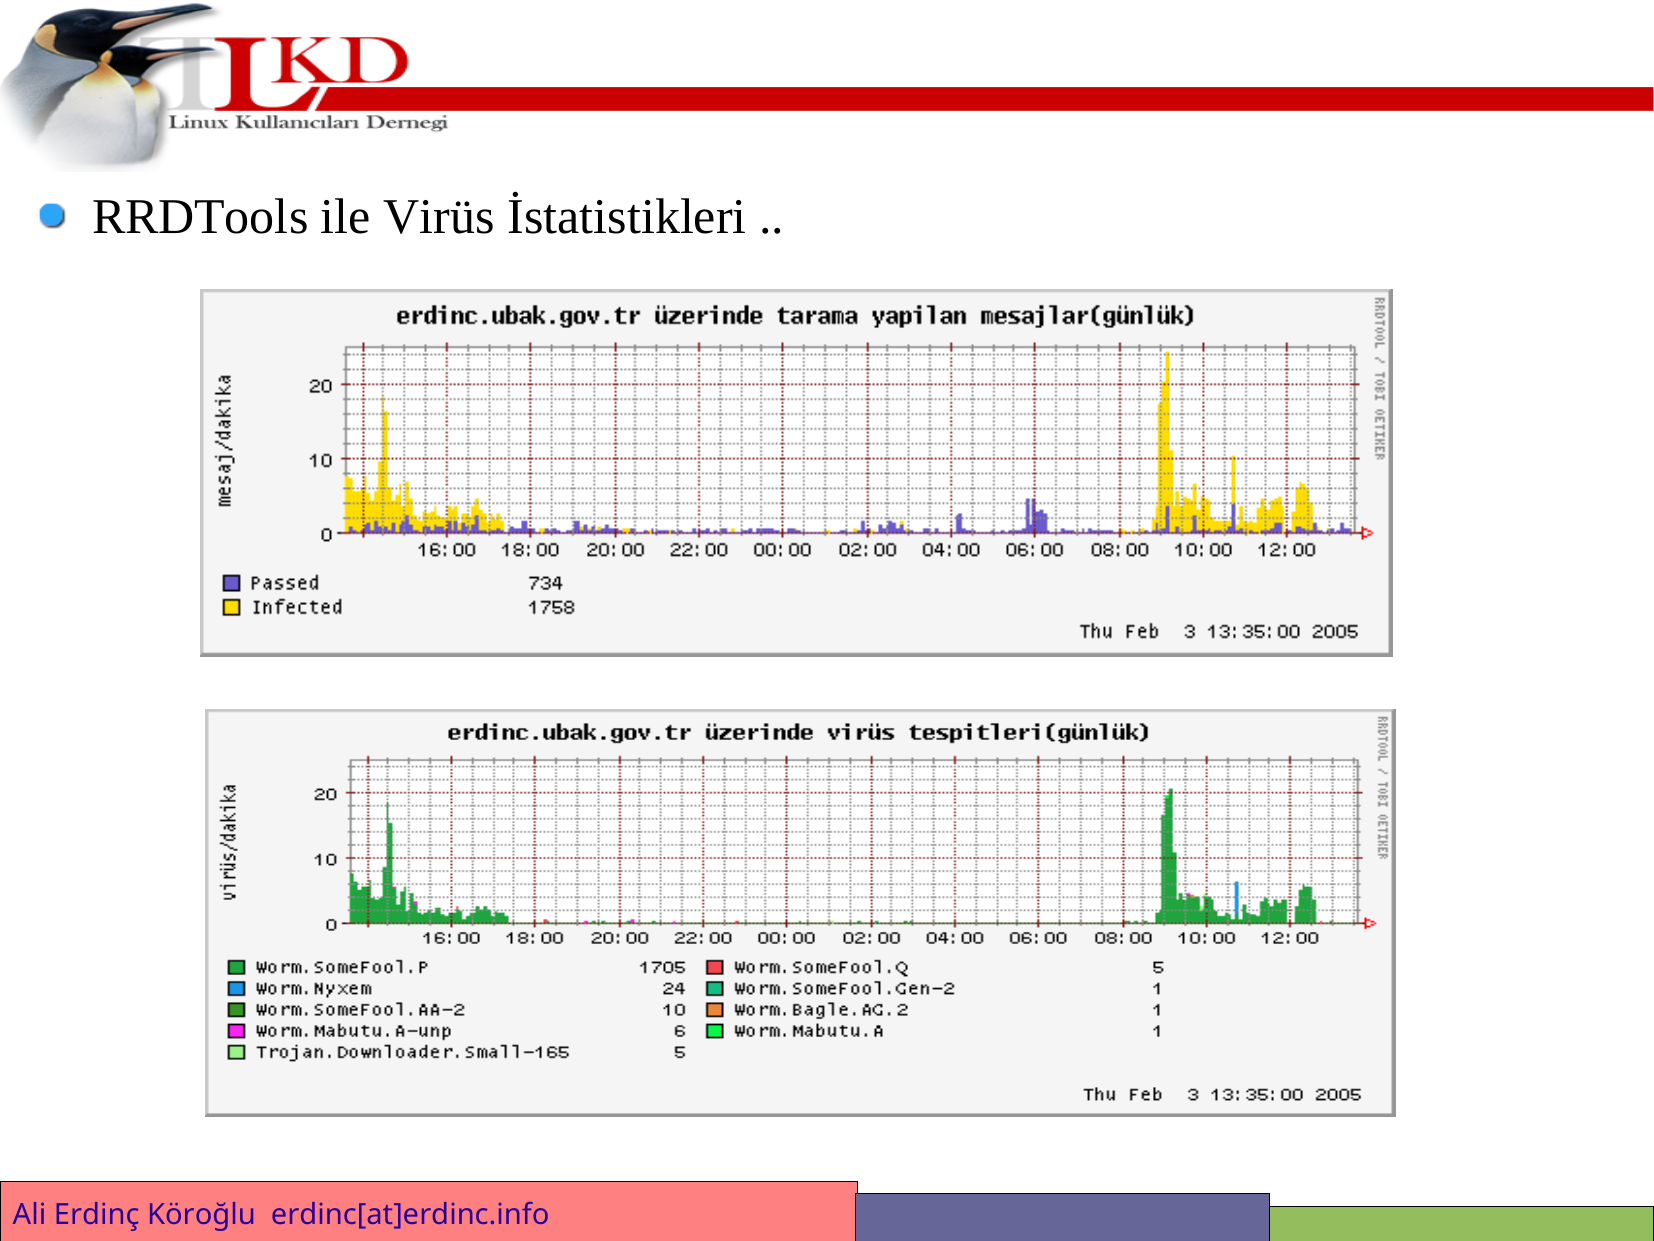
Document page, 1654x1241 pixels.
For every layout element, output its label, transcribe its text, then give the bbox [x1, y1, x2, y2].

picture [200, 289, 1393, 657]
text_box [0, 1181, 1654, 1241]
text_box Ali Erdinç Köroğlu erdinc[at]erdinc.info http://www.erdinc.info [12, 1193, 852, 1233]
text_box RRDTools ile Virüs İstatistikleri .. [38, 188, 786, 250]
picture [0, 0, 1654, 172]
picture [205, 709, 1396, 1117]
